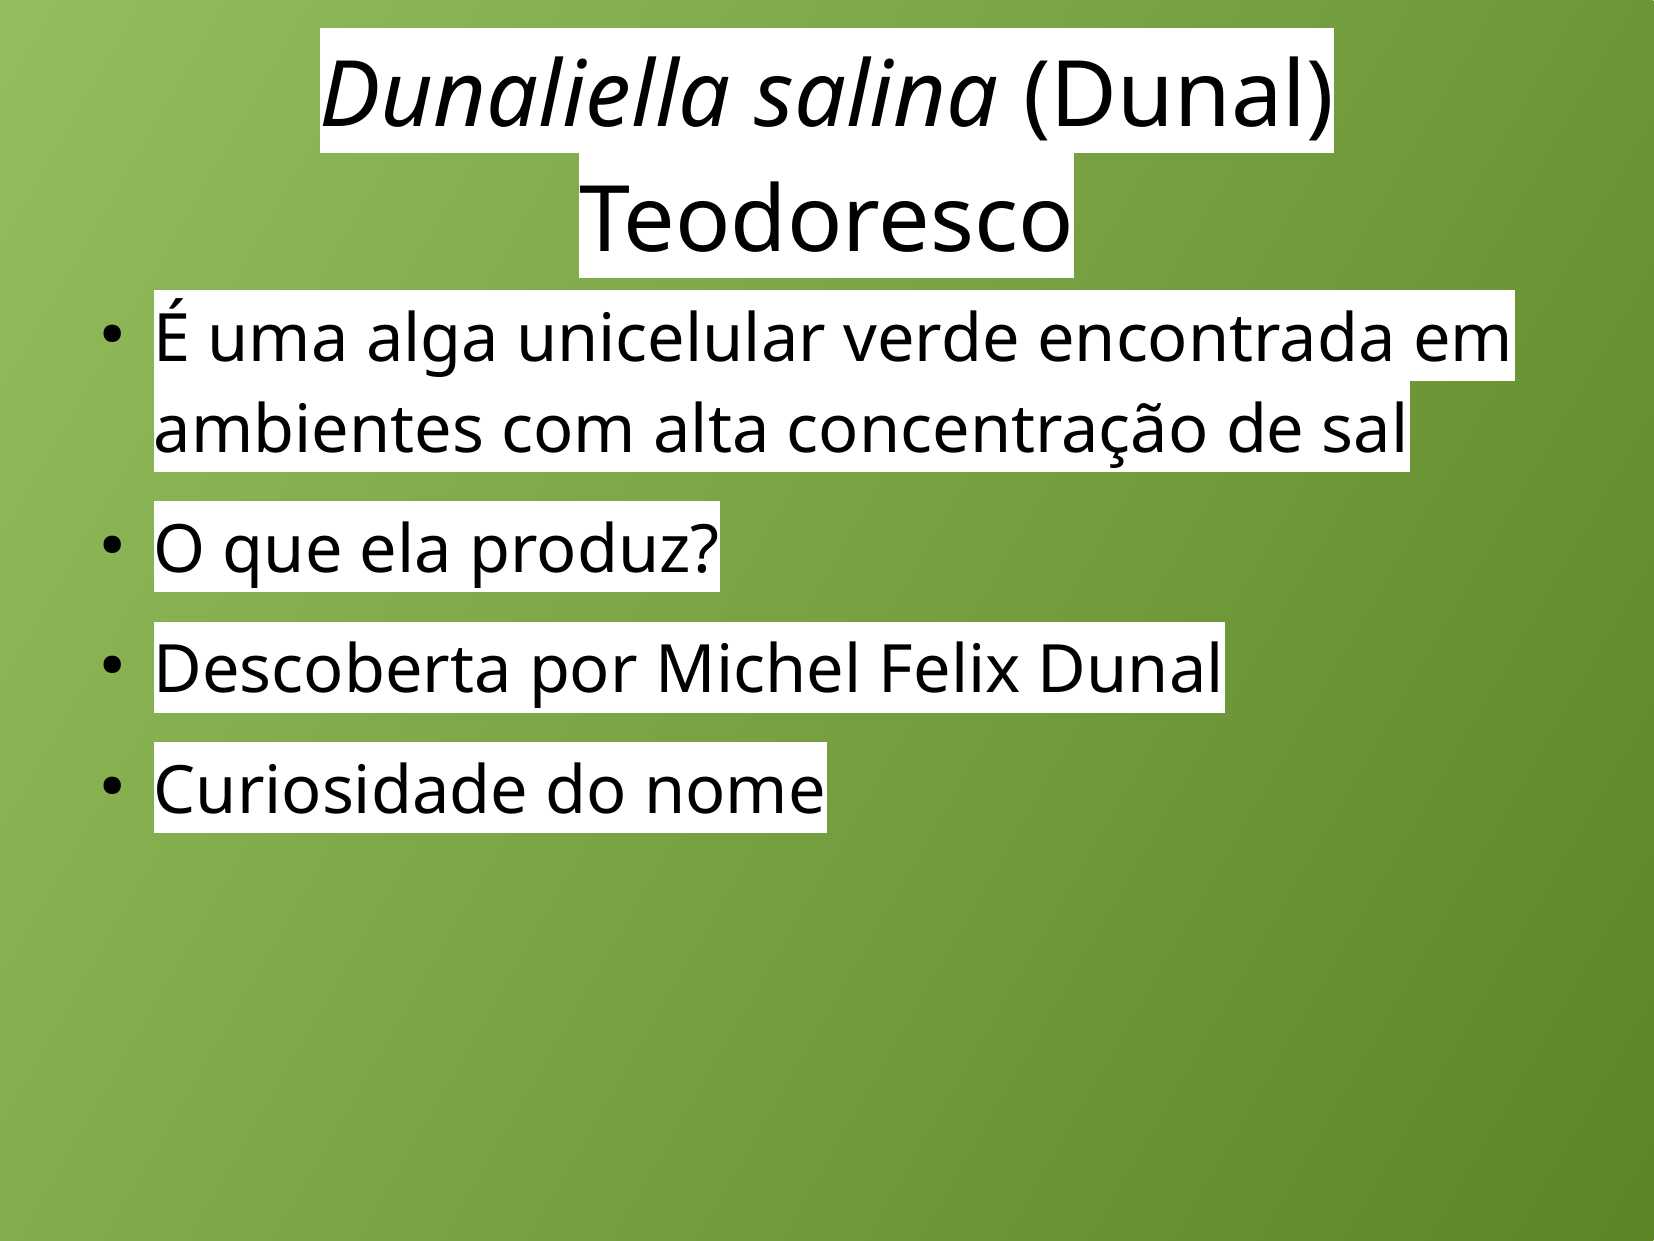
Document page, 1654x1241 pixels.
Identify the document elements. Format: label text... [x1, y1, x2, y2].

list É uma alga unicelular verde encontrada em ambientes com alta concentração de sal O que ela produz? Descoberta por Michel Felix Dunal Curiosidade do nome [82, 290, 1571, 1010]
title Dunaliella salina (Dunal) Teodoresco [82, 33, 1571, 273]
